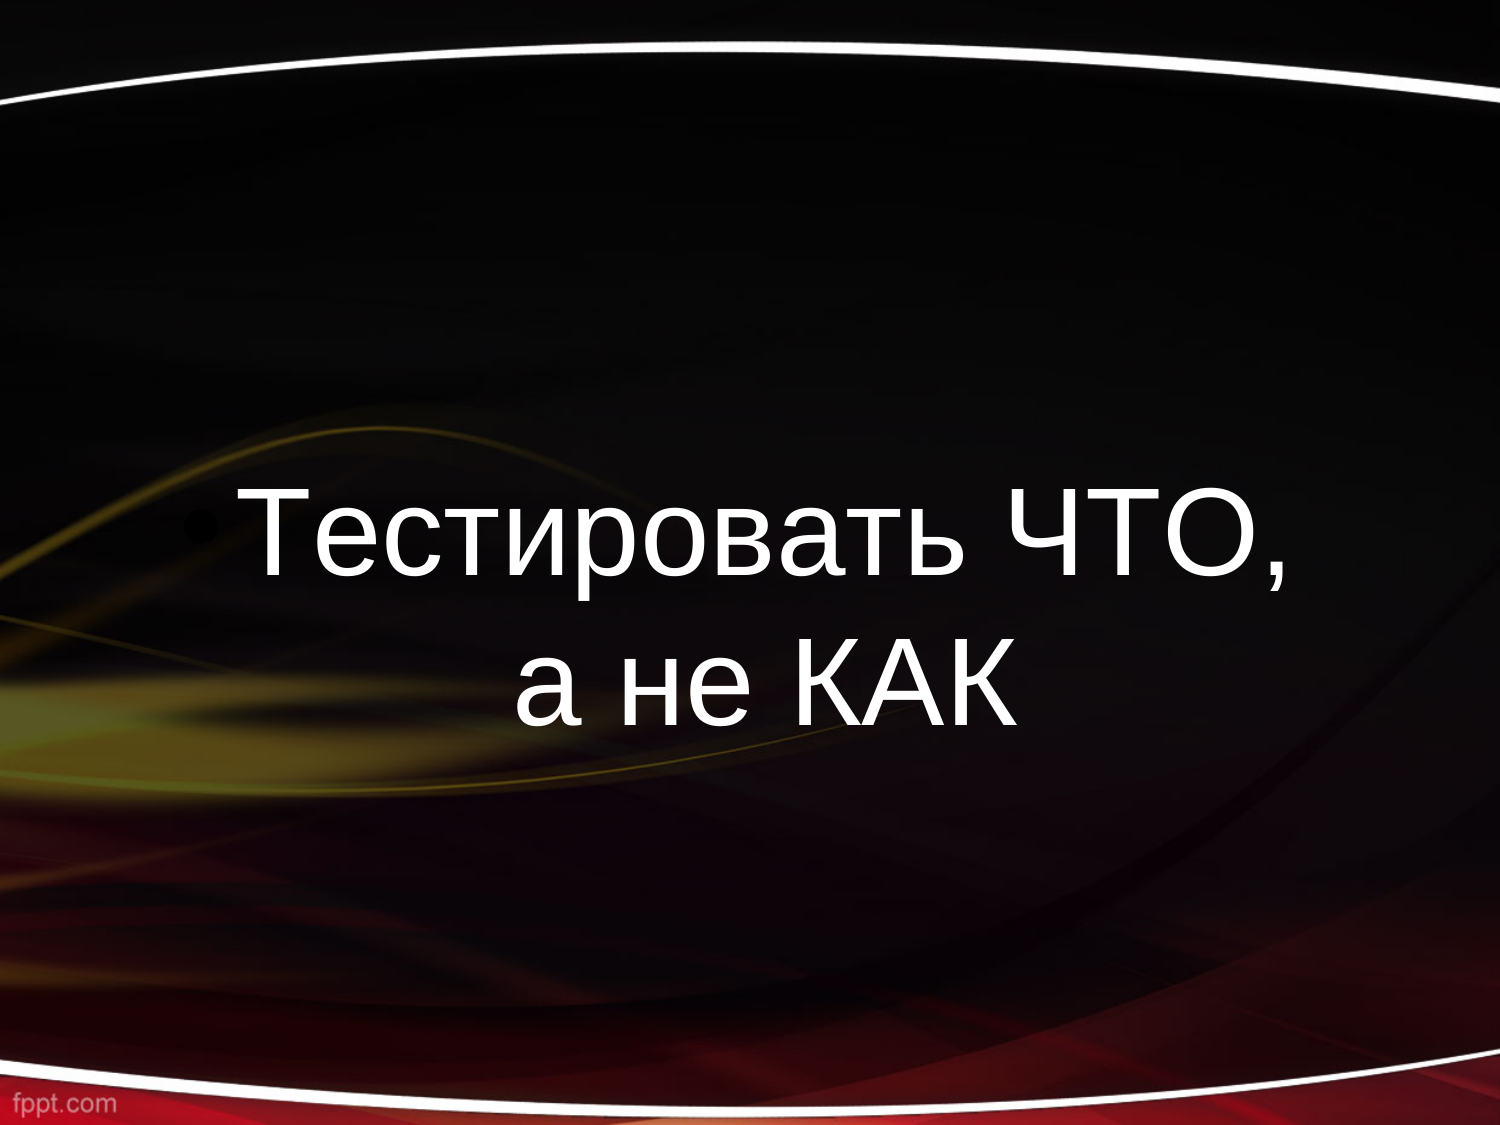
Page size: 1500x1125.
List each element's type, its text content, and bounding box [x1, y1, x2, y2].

list Тестировать ЧТО, а не КАК [172, 345, 1302, 856]
picture [0, 0, 1500, 1125]
